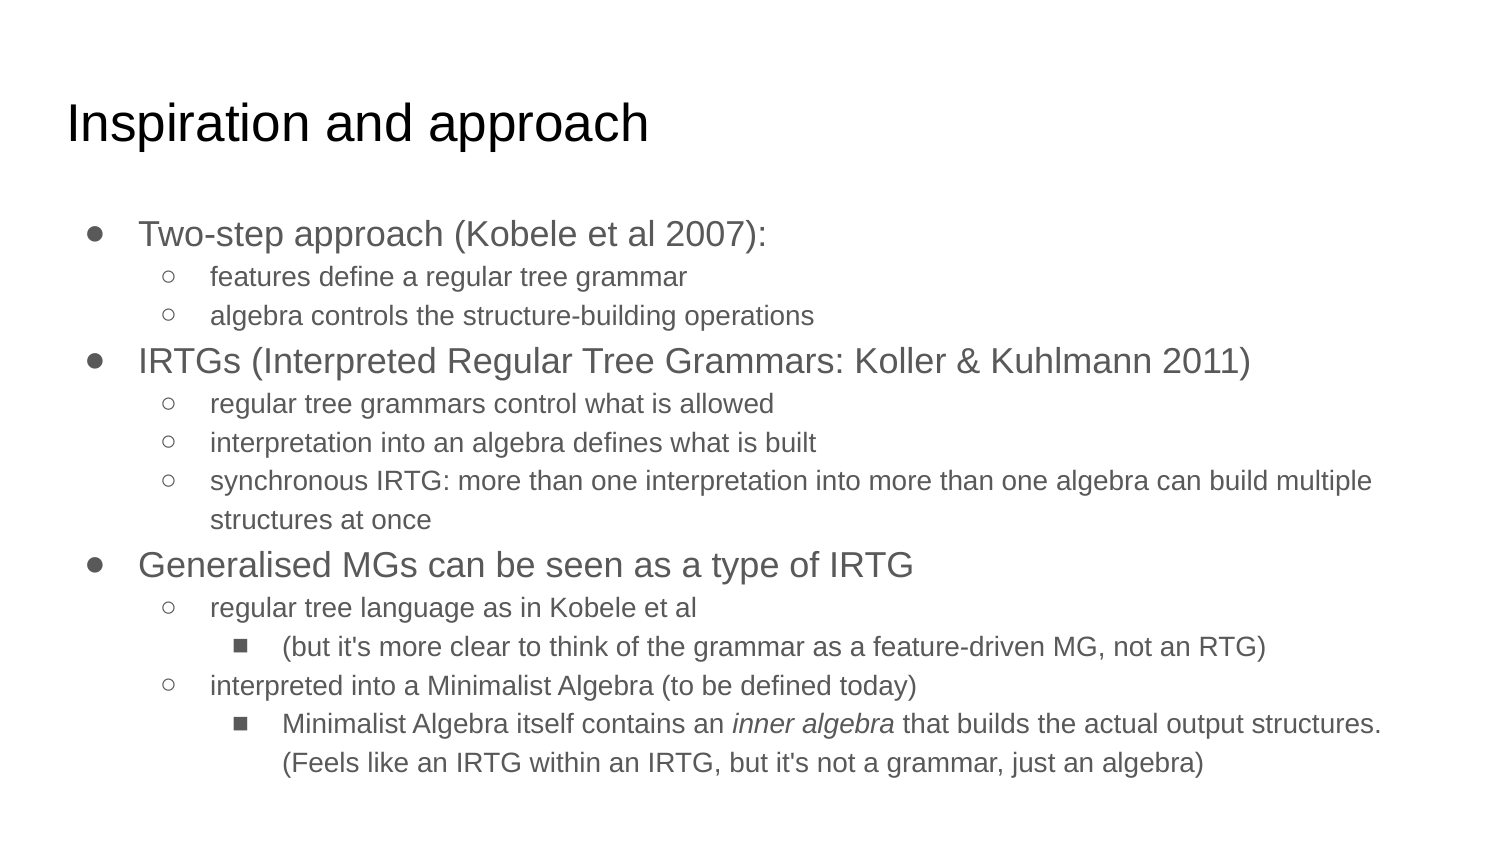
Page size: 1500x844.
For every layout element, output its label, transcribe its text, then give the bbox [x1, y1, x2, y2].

list Two-step approach (Kobele et al 2007): features define a regular tree grammar algebra controls the structure-building operations IRTGs (Interpreted Regular Tree Grammars: Koller & Kuhlmann 2011) regular tree grammars control what is allowed interpretation into an algebra defines what is built synchronous IRTG: more than one interpretation into more than one algebra can build multiple structures at once Generalised MGs can be seen as a type of IRTG regular tree language as in Kobele et al (but it's more clear to think of the grammar as a feature-driven MG, not an RTG) interpreted into a Minimalist Algebra (to be defined today) Minimalist Algebra itself contains an inner algebra that builds the actual output structures. (Feels like an IRTG within an IRTG, but it's not a grammar, just an algebra) [51, 189, 1449, 798]
title Inspiration and approach [51, 72, 1449, 167]
